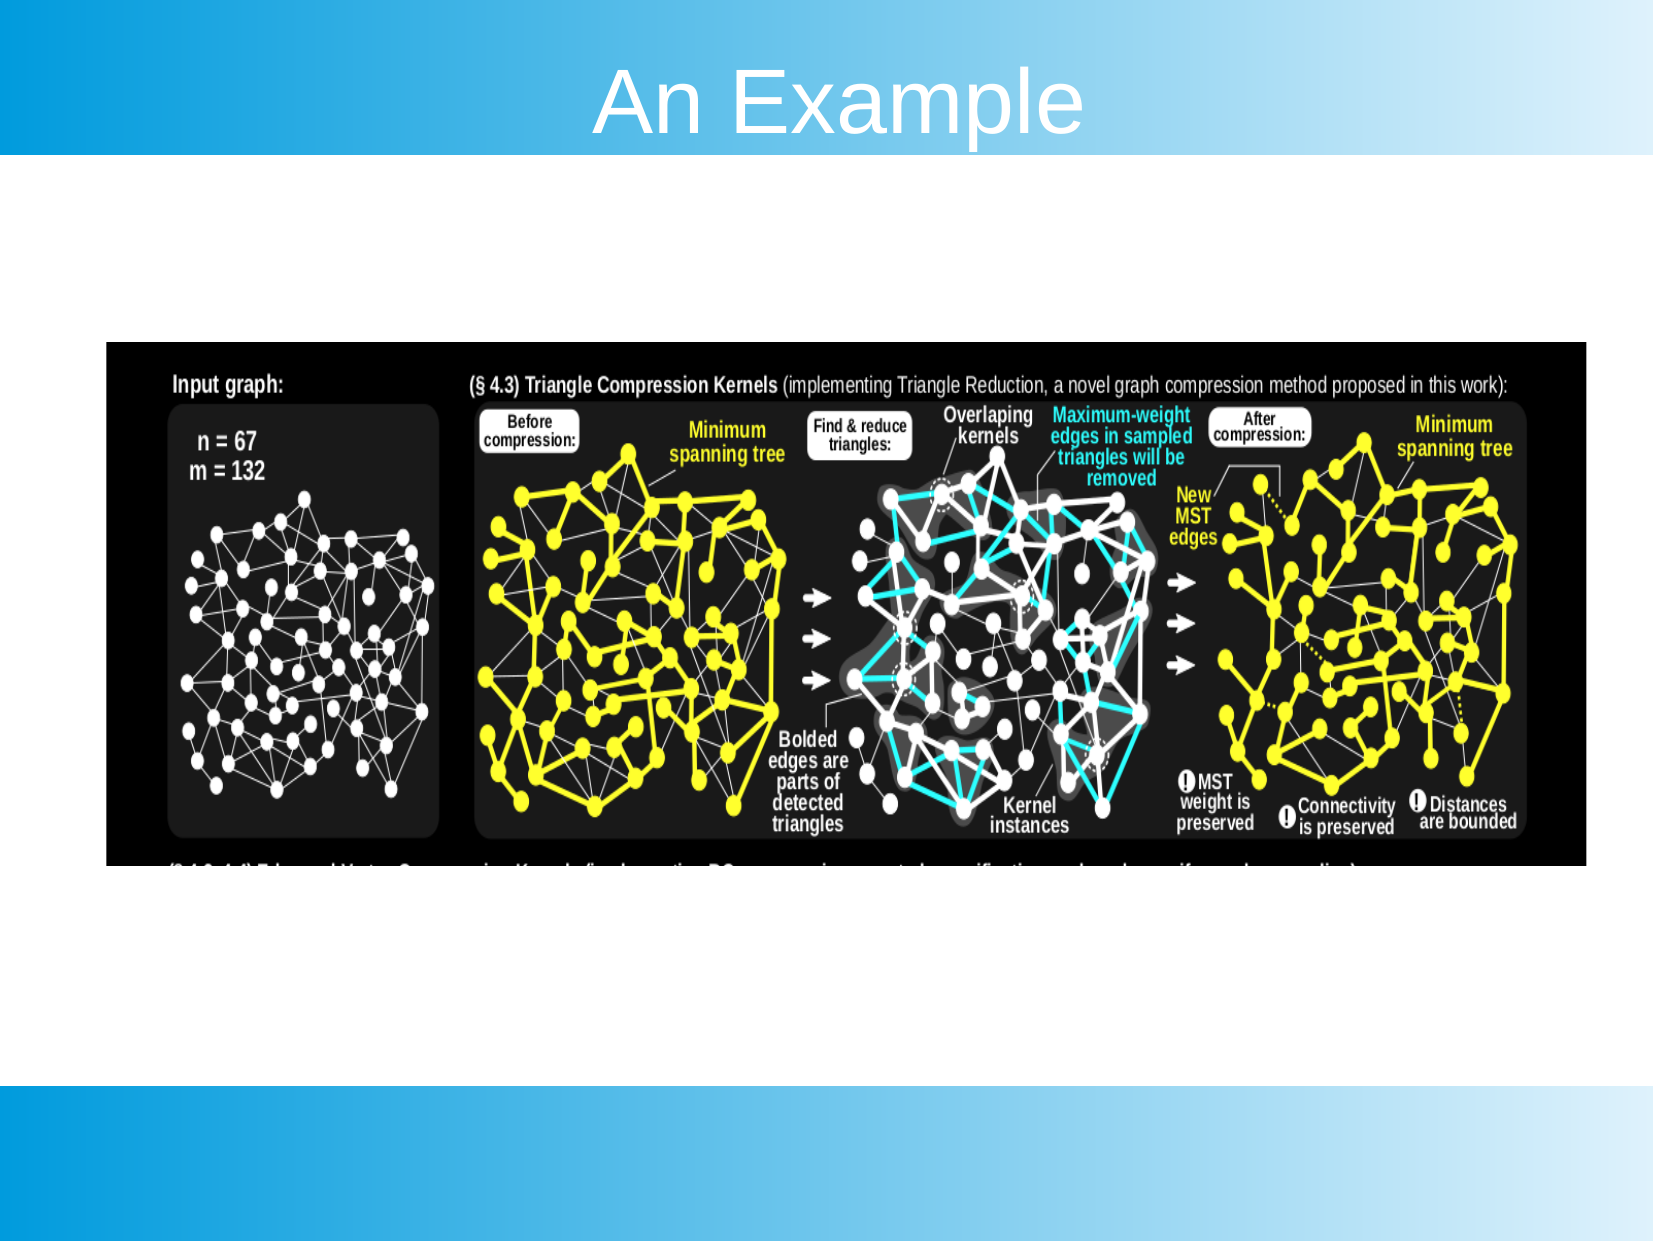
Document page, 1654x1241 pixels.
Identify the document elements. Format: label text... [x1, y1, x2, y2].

picture [106, 342, 1587, 866]
title An Example [82, 49, 1571, 155]
